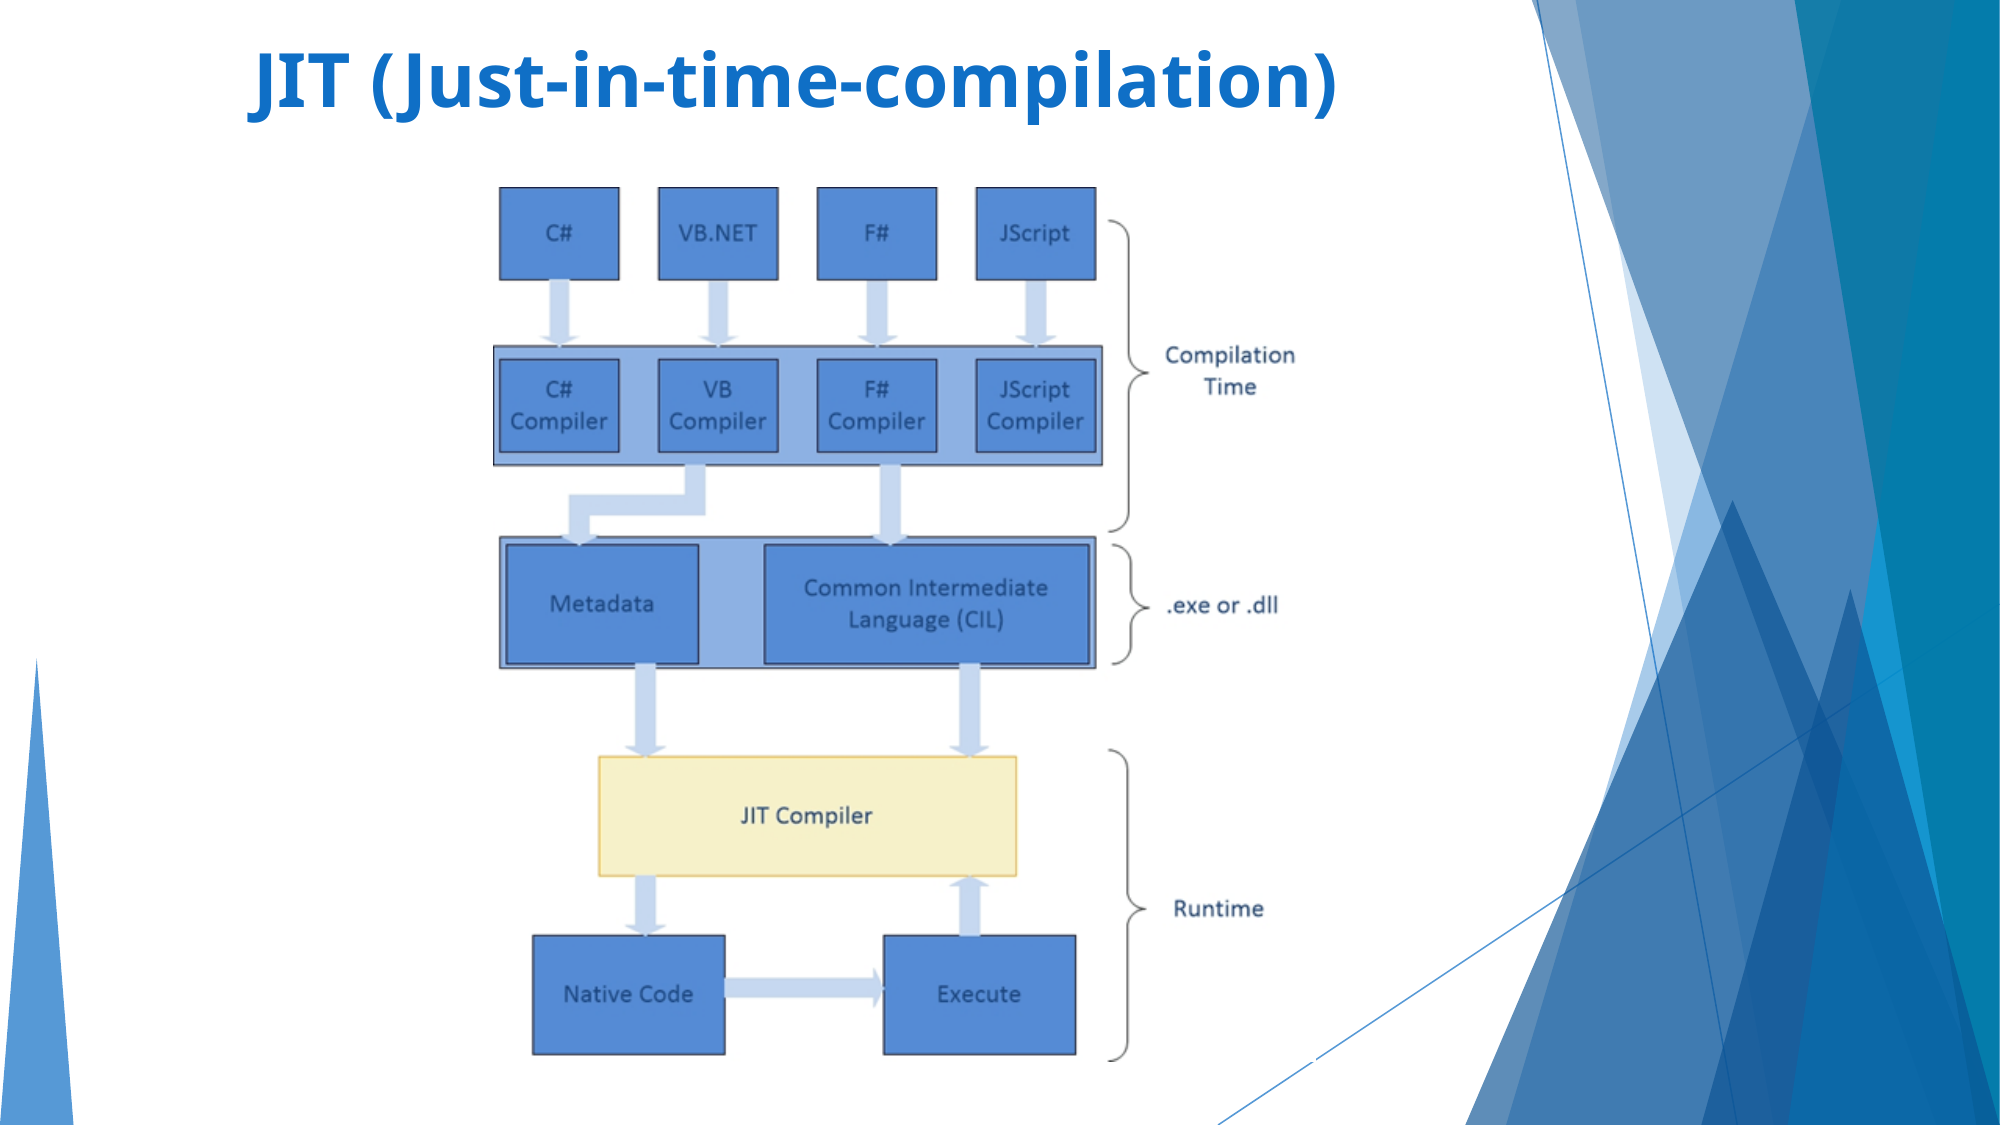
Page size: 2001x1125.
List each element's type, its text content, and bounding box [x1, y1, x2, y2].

title JIT (Just-in-time-compilation) [238, 25, 1649, 242]
picture [493, 187, 1316, 1062]
